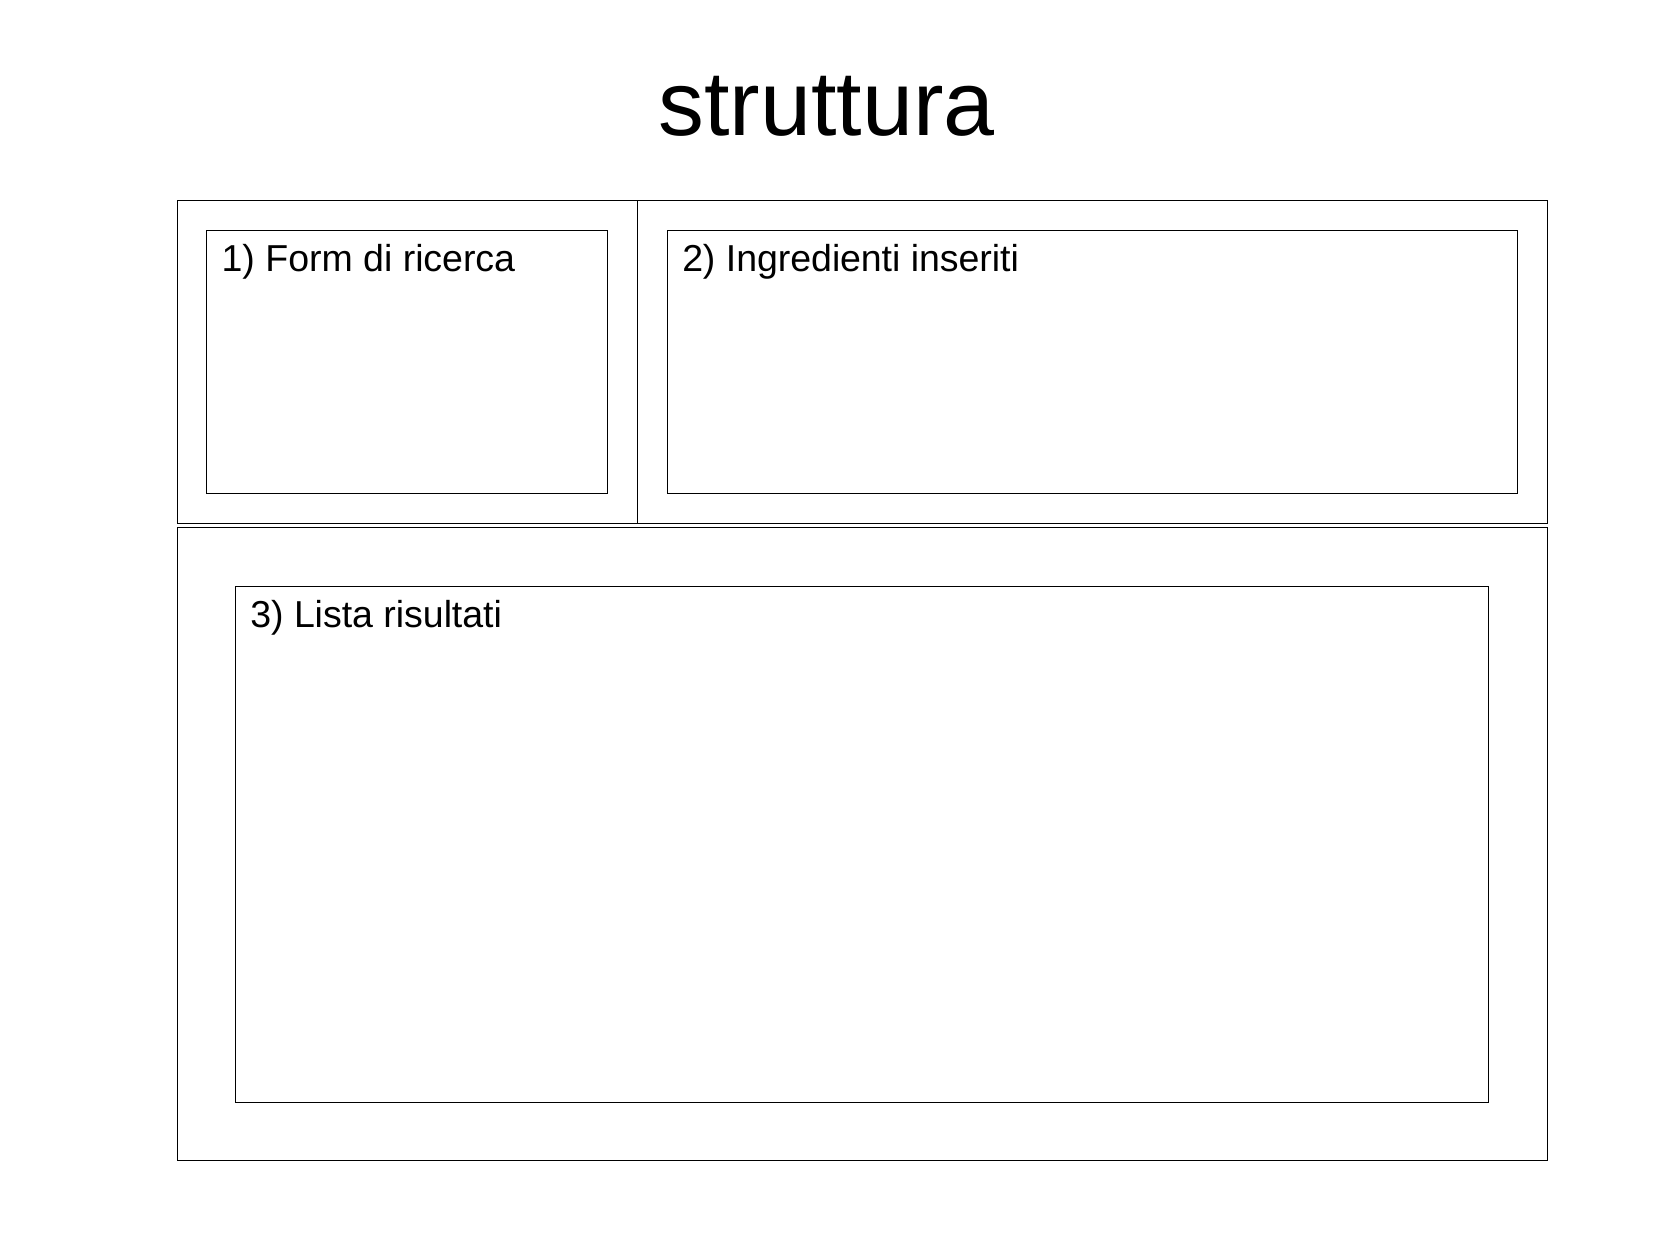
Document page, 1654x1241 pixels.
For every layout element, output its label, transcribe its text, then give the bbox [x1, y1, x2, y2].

text_box 3) Lista risultati [177, 527, 1548, 1161]
text_box 2) Ingredienti inseriti [637, 200, 1548, 524]
title struttura [82, 0, 1571, 208]
text_box 1) Form di ricerca [177, 208, 637, 524]
